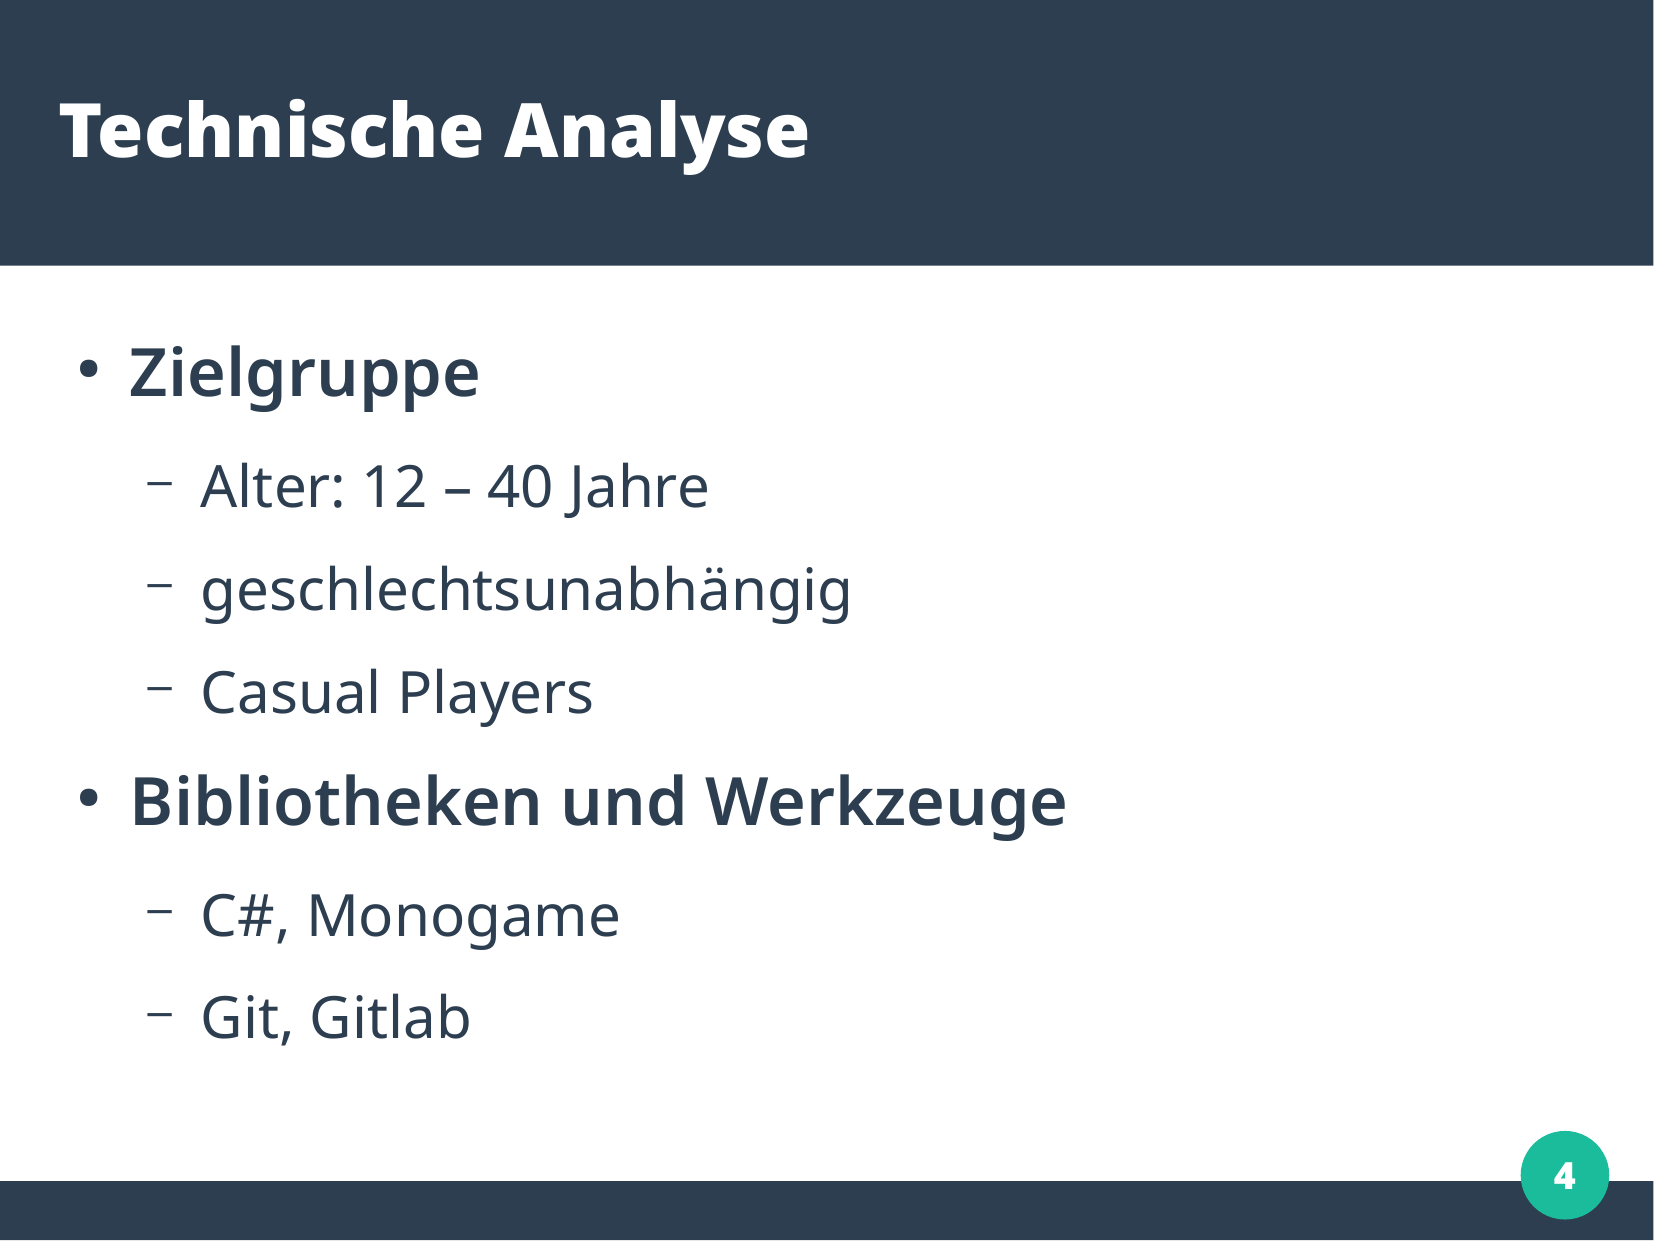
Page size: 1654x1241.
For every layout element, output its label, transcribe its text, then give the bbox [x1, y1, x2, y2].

title Technische Analyse [59, 49, 1595, 207]
list Zielgruppe Alter: 12 – 40 Jahre geschlechtsunabhängig Casual Players Bibliotheken und Werkzeuge C#, Monogame Git, Gitlab [59, 324, 1595, 1152]
